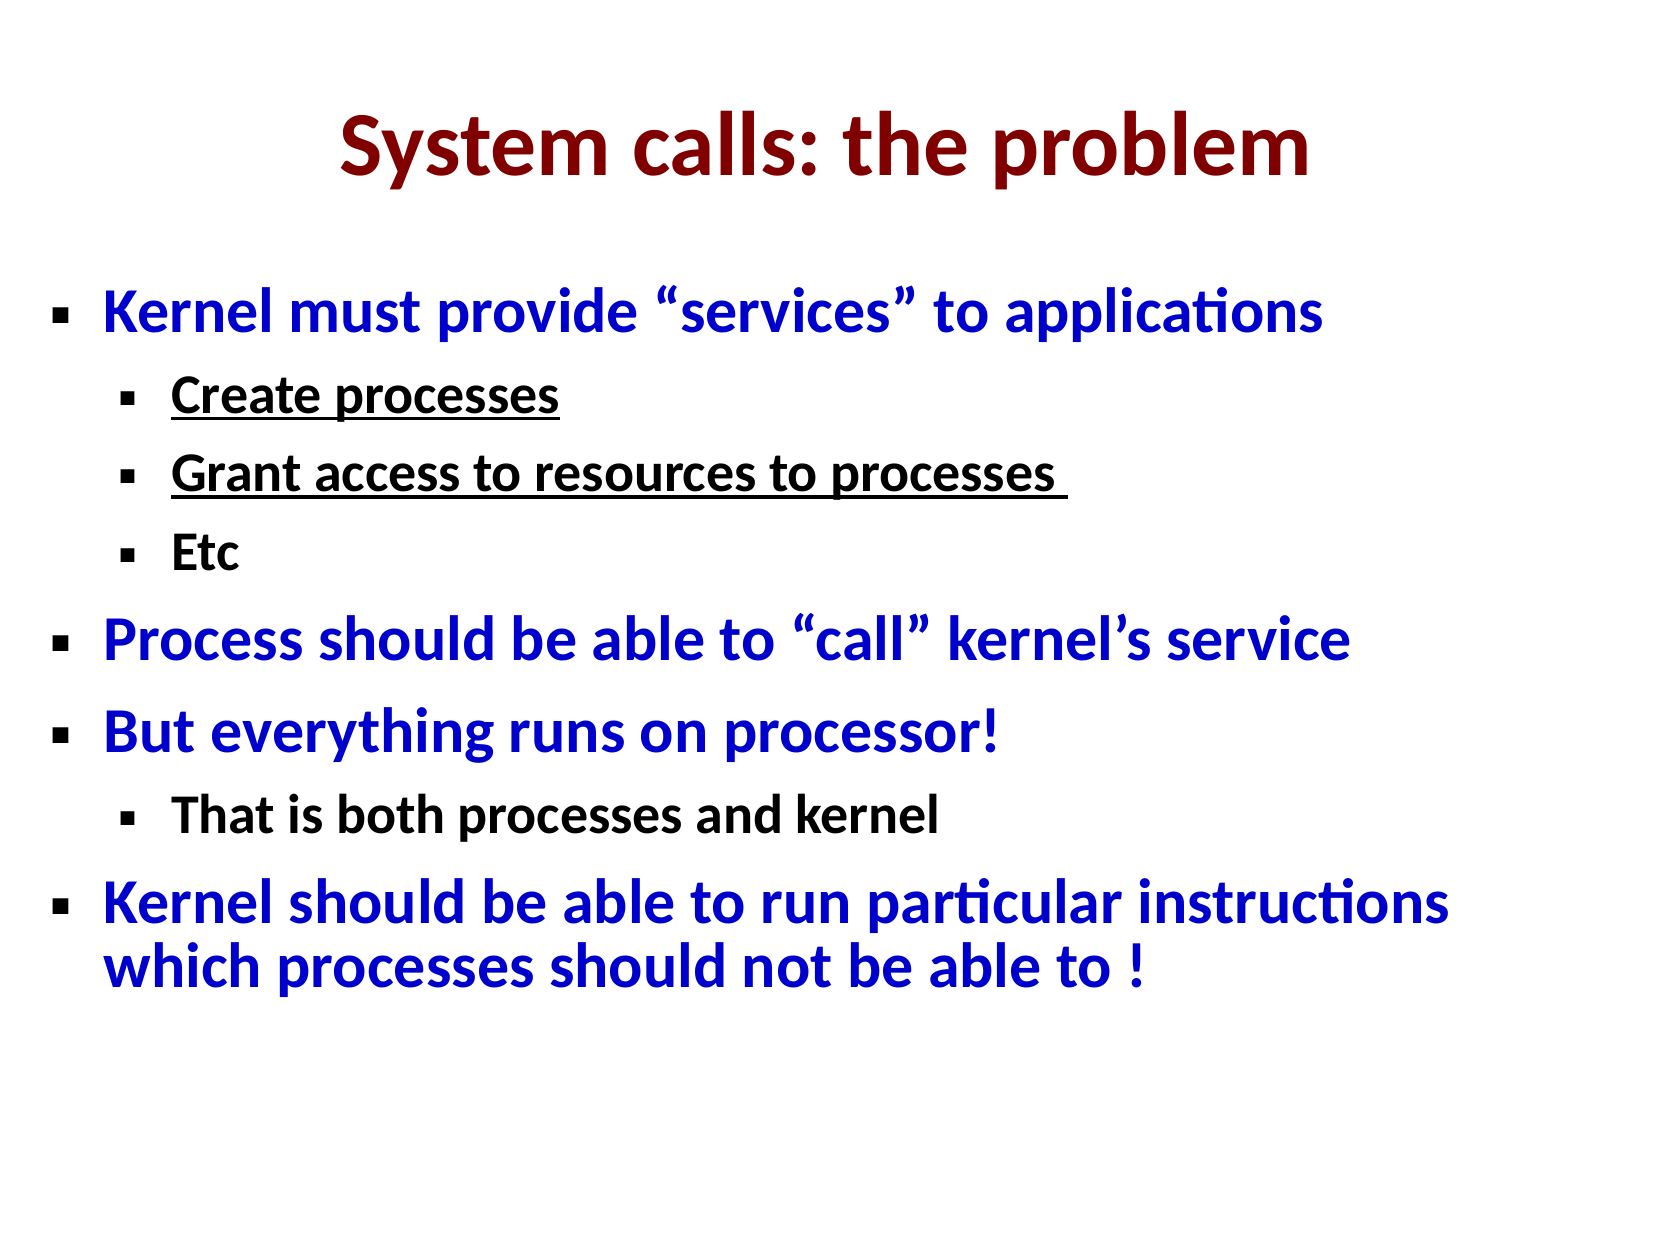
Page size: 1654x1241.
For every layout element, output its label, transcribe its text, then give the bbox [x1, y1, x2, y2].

list Kernel must provide “services” to applications Create processes Grant access to resources to processes Etc Process should be able to “call” kernel’s service But everything runs on processor! That is both processes and kernel Kernel should be able to run particular instructions which processes should not be able to ! [35, 284, 1524, 1004]
title System calls: the problem [82, 49, 1571, 257]
